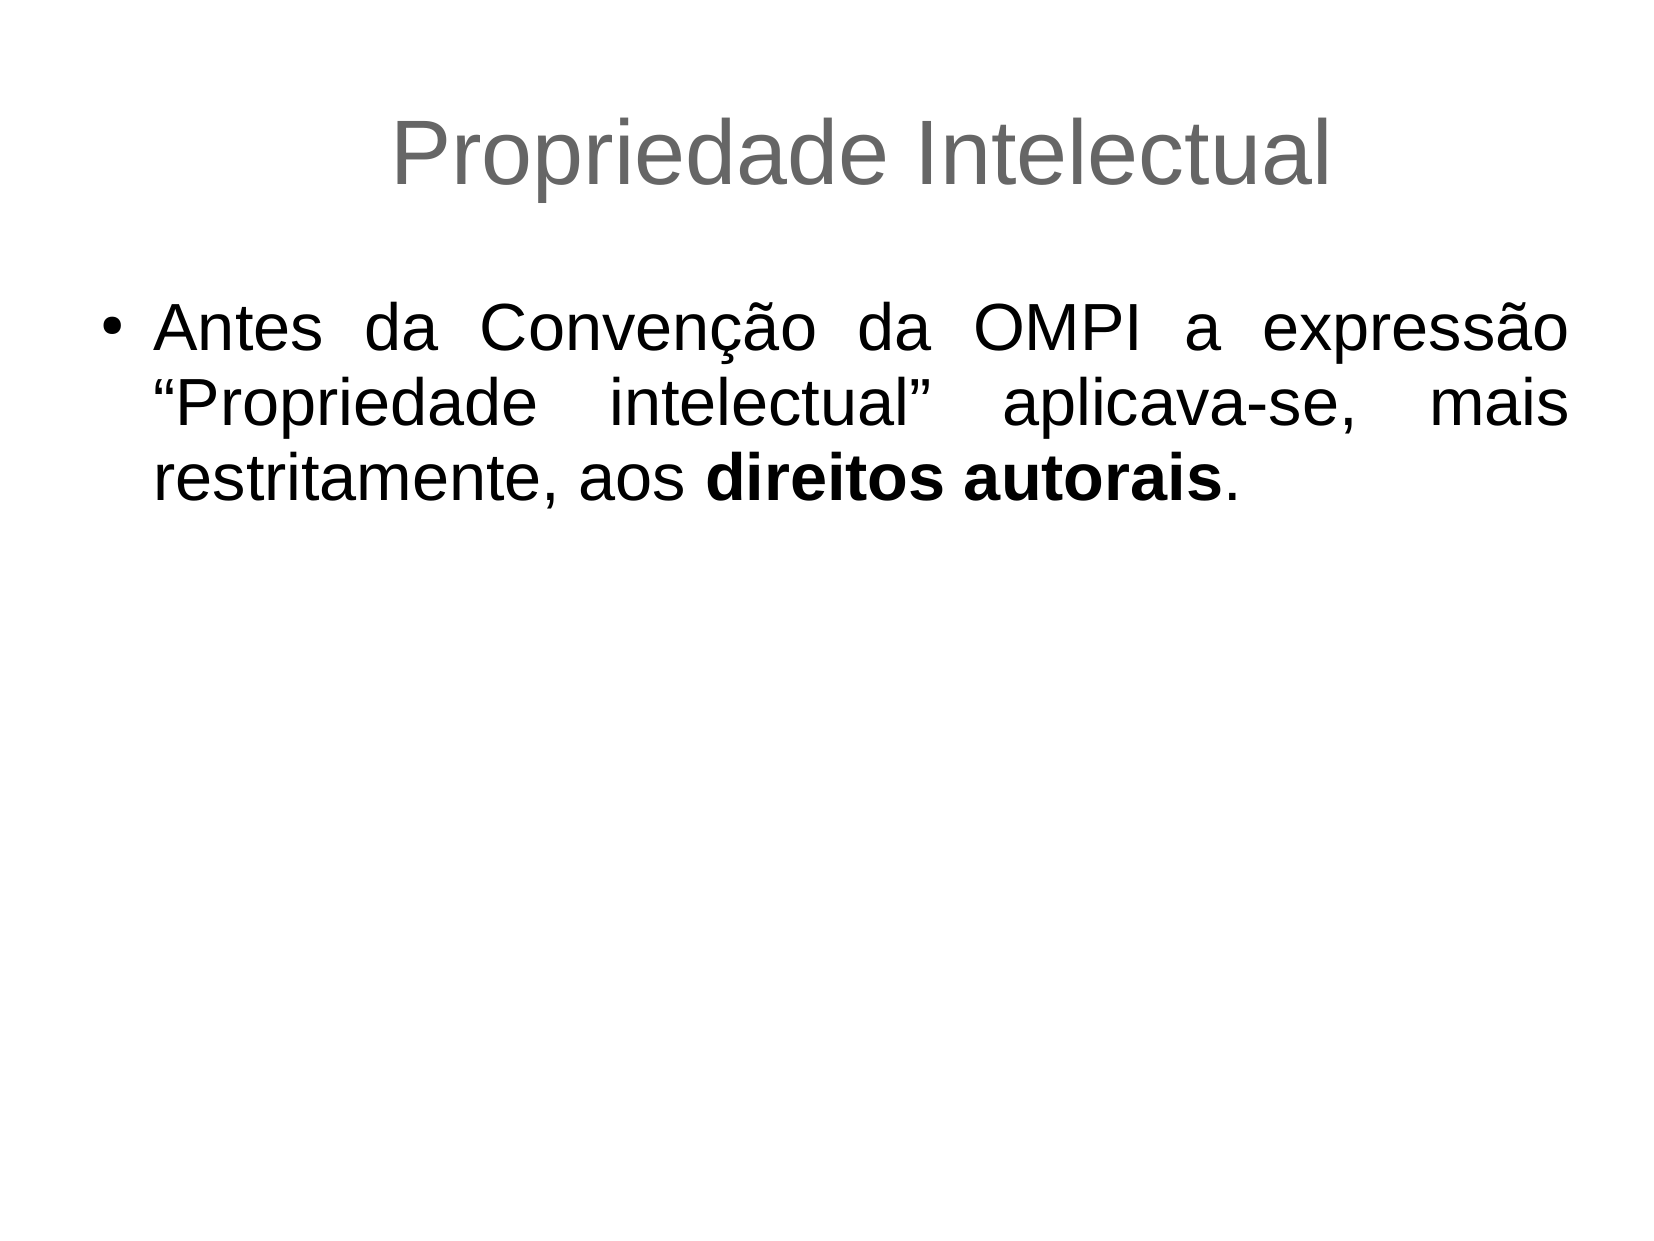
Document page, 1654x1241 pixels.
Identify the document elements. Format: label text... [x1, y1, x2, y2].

title Propriedade Intelectual [82, 49, 1571, 257]
list Antes da Convenção da OMPI a expressão “Propriedade intelectual” aplicava-se, mais restritamente, aos direitos autorais. [82, 290, 1571, 1158]
